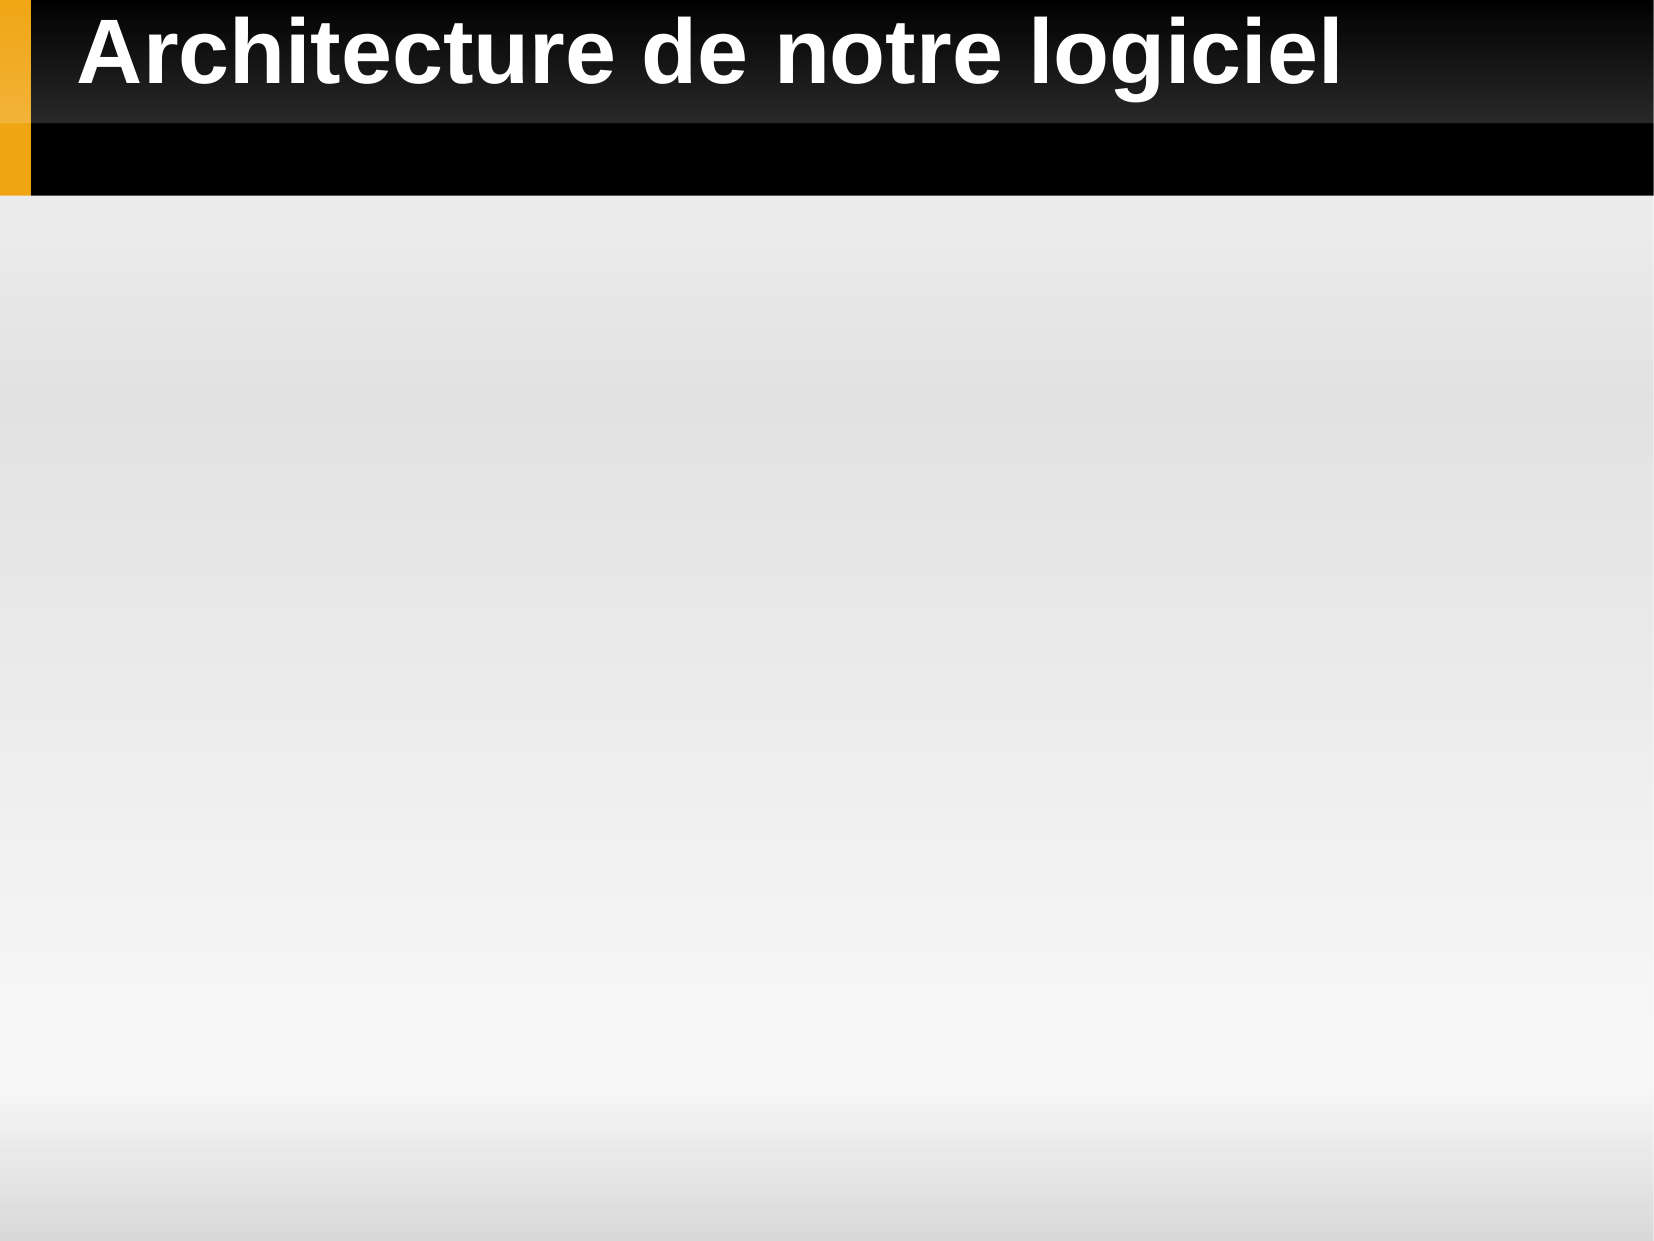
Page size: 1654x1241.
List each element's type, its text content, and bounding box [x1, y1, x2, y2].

title Architecture de notre logiciel [76, 0, 1565, 243]
picture [0, 0, 1654, 1241]
